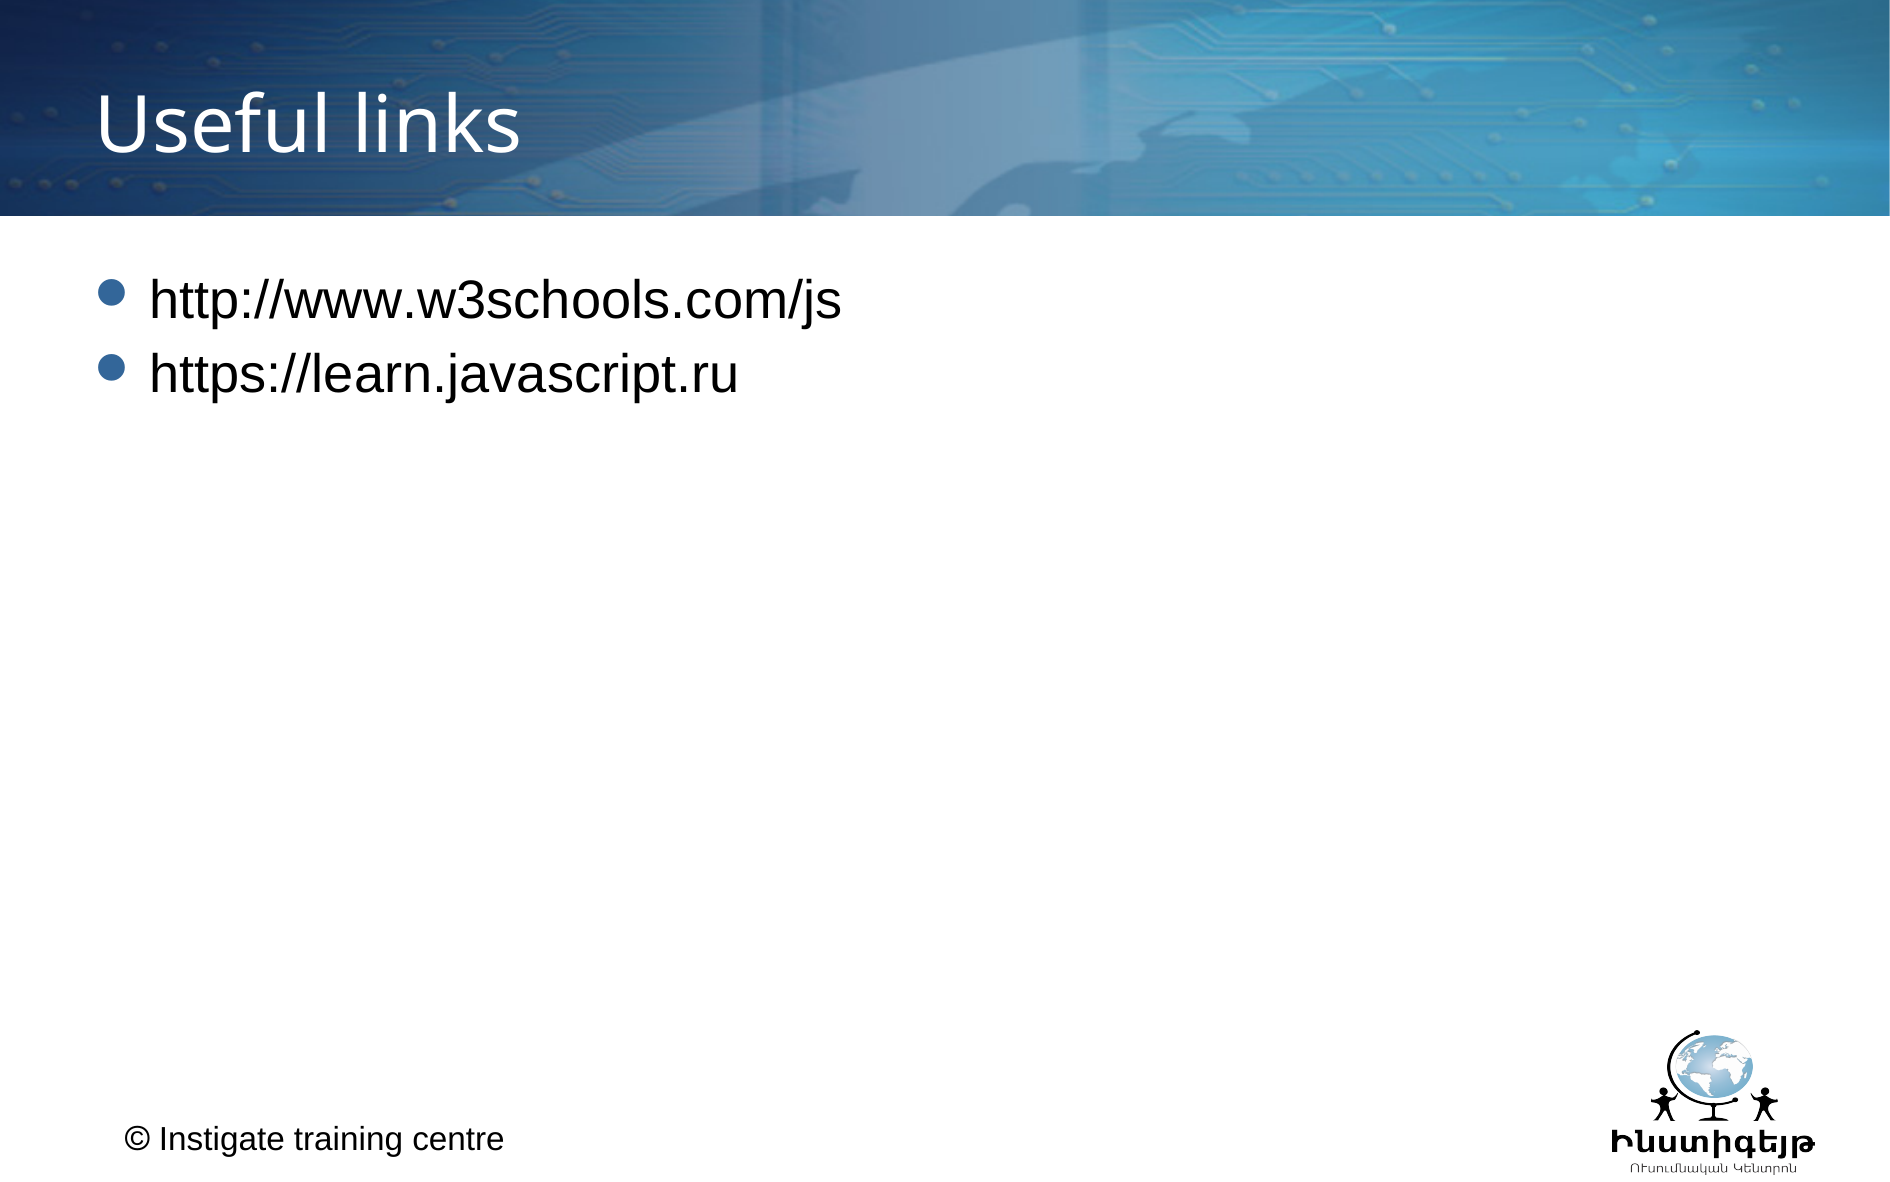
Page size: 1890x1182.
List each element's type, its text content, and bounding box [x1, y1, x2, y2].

title Useful links [94, 47, 1793, 54]
picture [1612, 1030, 1815, 1175]
list http://www.w3schools.com/js https://learn.javascript.ru [94, 275, 1794, 306]
picture [0, 0, 1890, 216]
